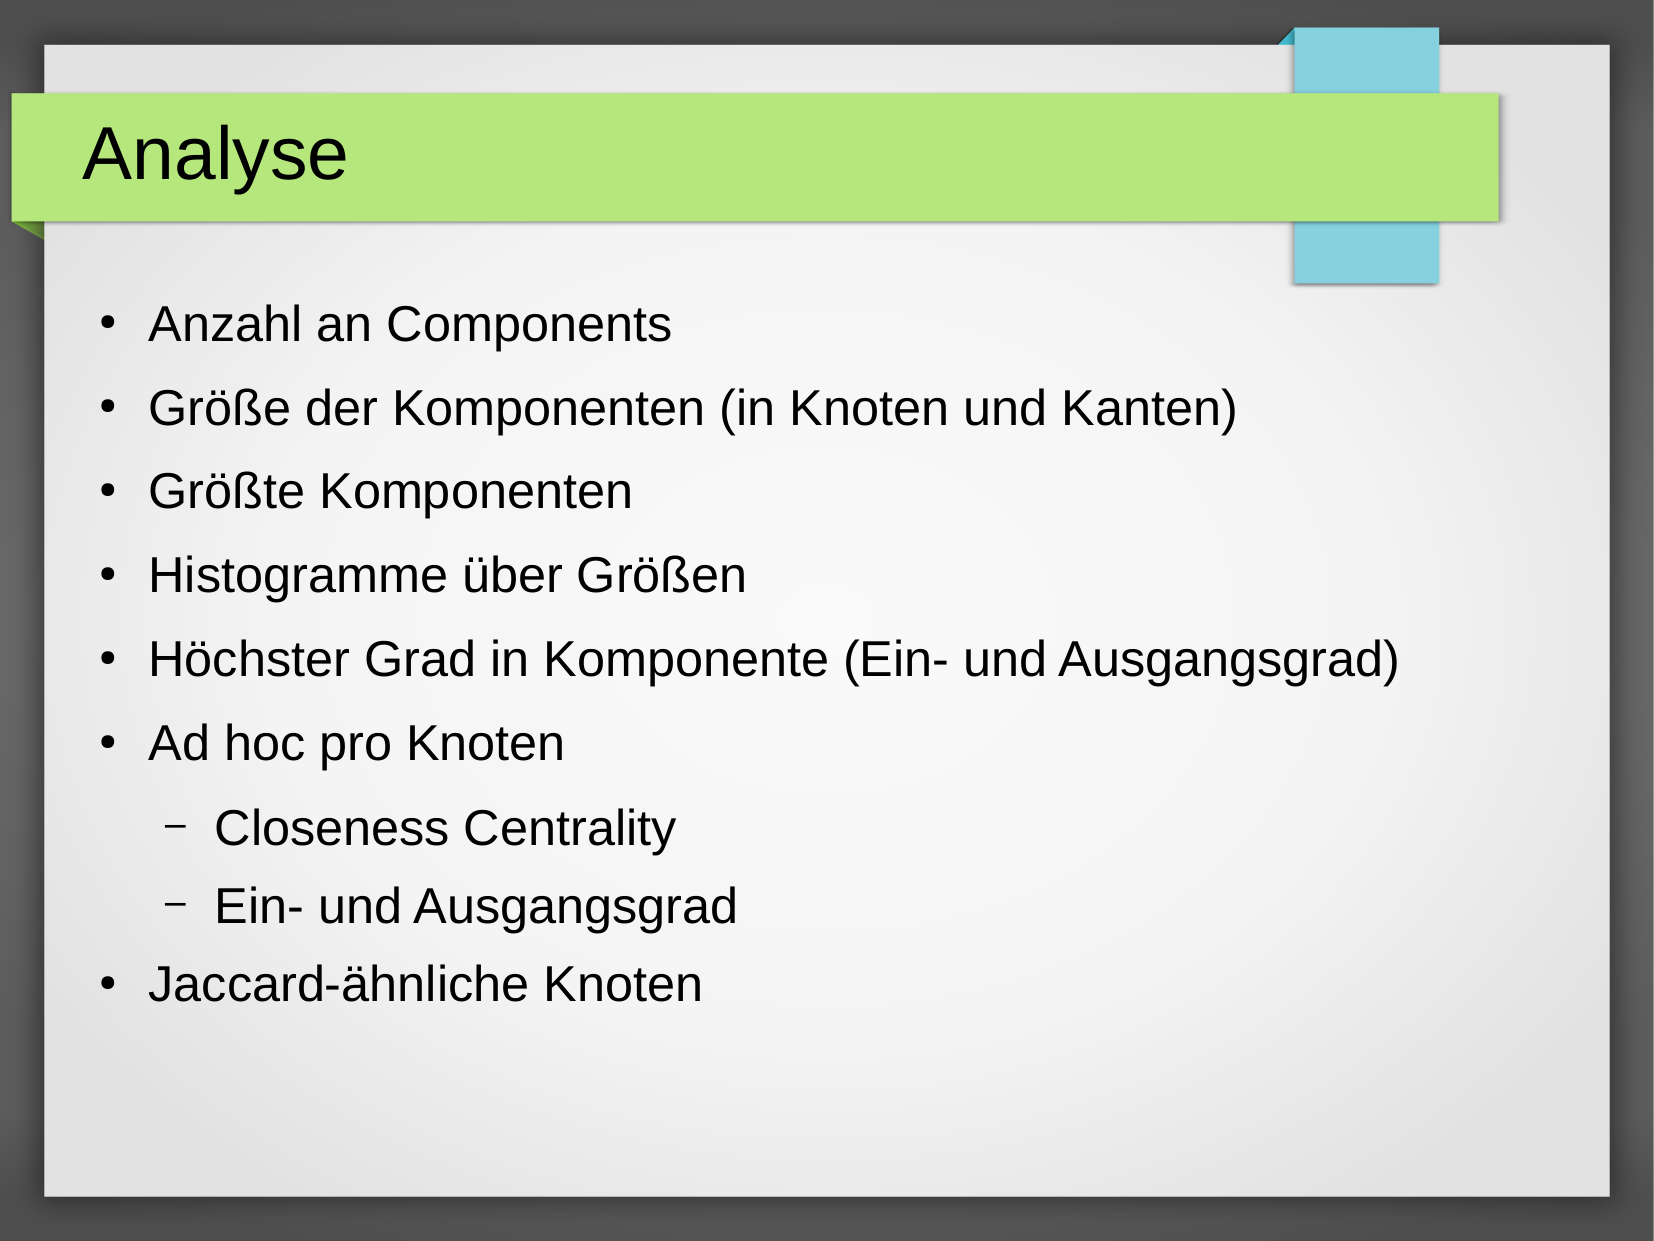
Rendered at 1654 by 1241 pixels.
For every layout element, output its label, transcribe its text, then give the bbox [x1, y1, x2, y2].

picture [0, 0, 1654, 1241]
title Analyse [82, 94, 1264, 213]
list Anzahl an Components Größe der Komponenten (in Knoten und Kanten) Größte Komponenten Histogramme über Größen Höchster Grad in Komponente (Ein- und Ausgangsgrad) Ad hoc pro Knoten Closeness Centrality Ein- und Ausgangsgrad Jaccard-ähnliche Knoten [82, 295, 1571, 1015]
